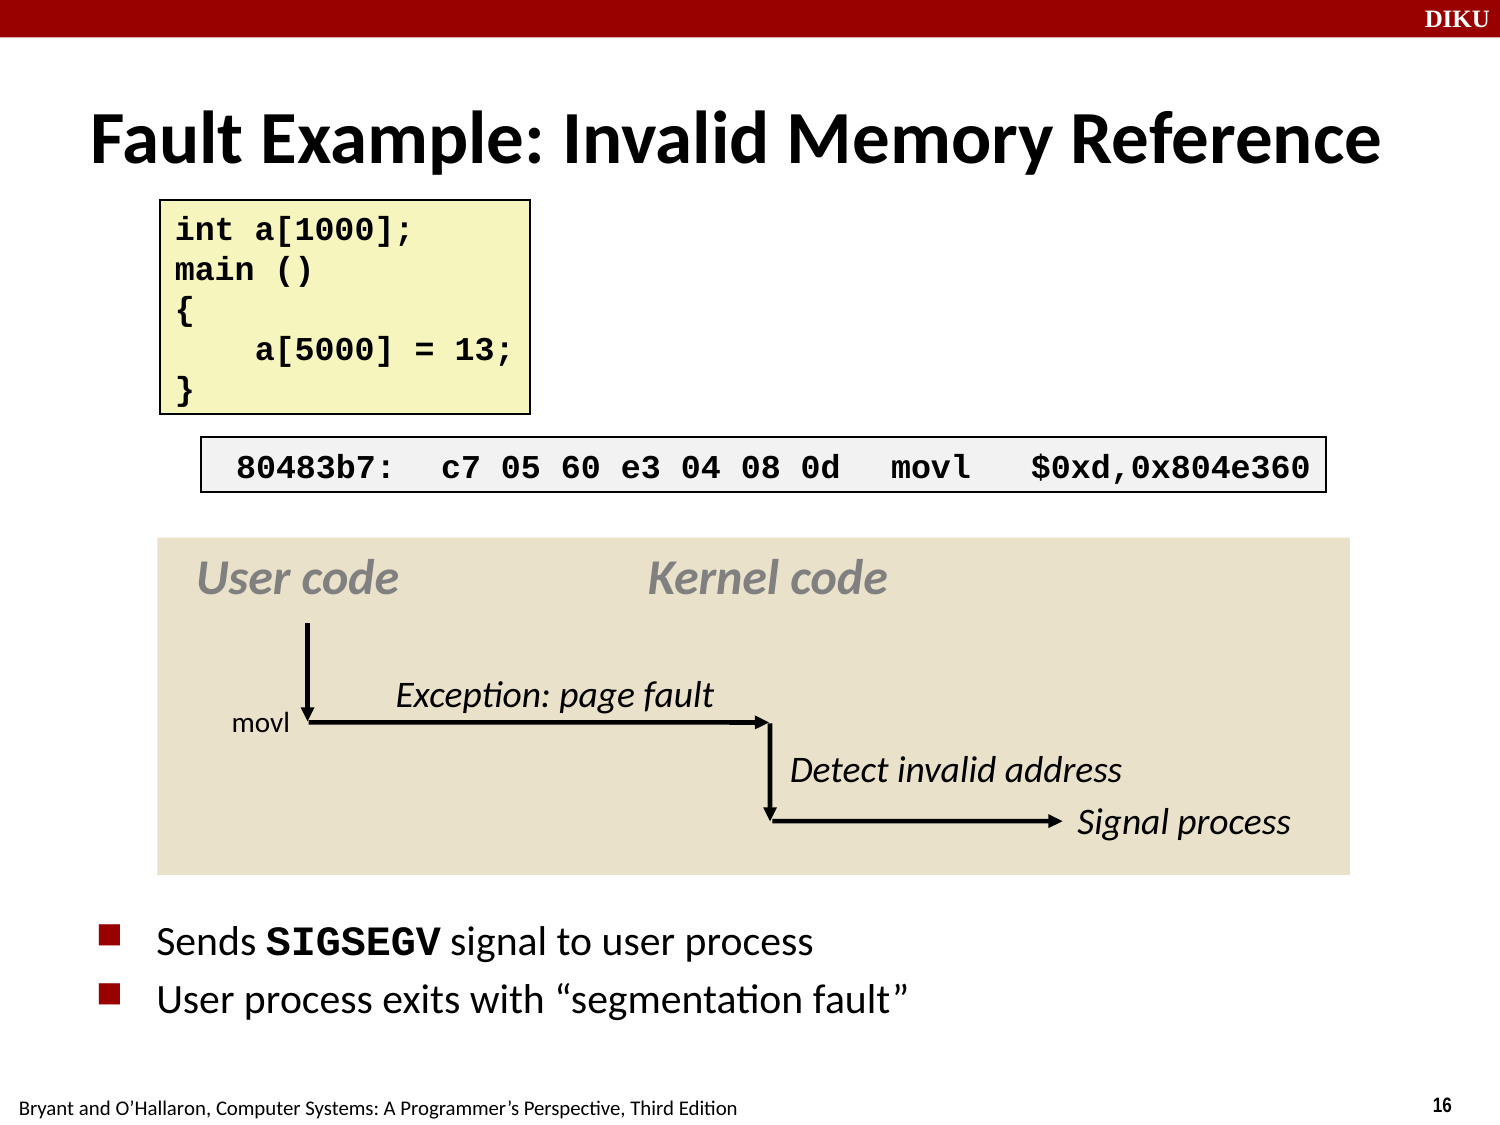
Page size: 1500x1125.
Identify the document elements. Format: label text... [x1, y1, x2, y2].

text_box Exception: page fault [380, 662, 730, 723]
text_box 80483b7: c7 05 60 e3 04 08 0d movl $0xd,0x804e360 [201, 437, 1326, 493]
text_box User code [181, 537, 415, 613]
text_box int a[1000]; main () { a[5000] = 13; } [159, 199, 530, 415]
list Sends SIGSEGV signal to user process User process exits with “segmentation fault” [84, 906, 1185, 1050]
text_box Signal process [1062, 789, 1325, 850]
title Fault Example: Invalid Memory Reference [75, 87, 1500, 179]
text_box [157, 537, 1350, 875]
text_box Kernel code [633, 537, 904, 613]
text_box Detect invalid address [774, 737, 1150, 798]
text_box movl [216, 695, 306, 746]
